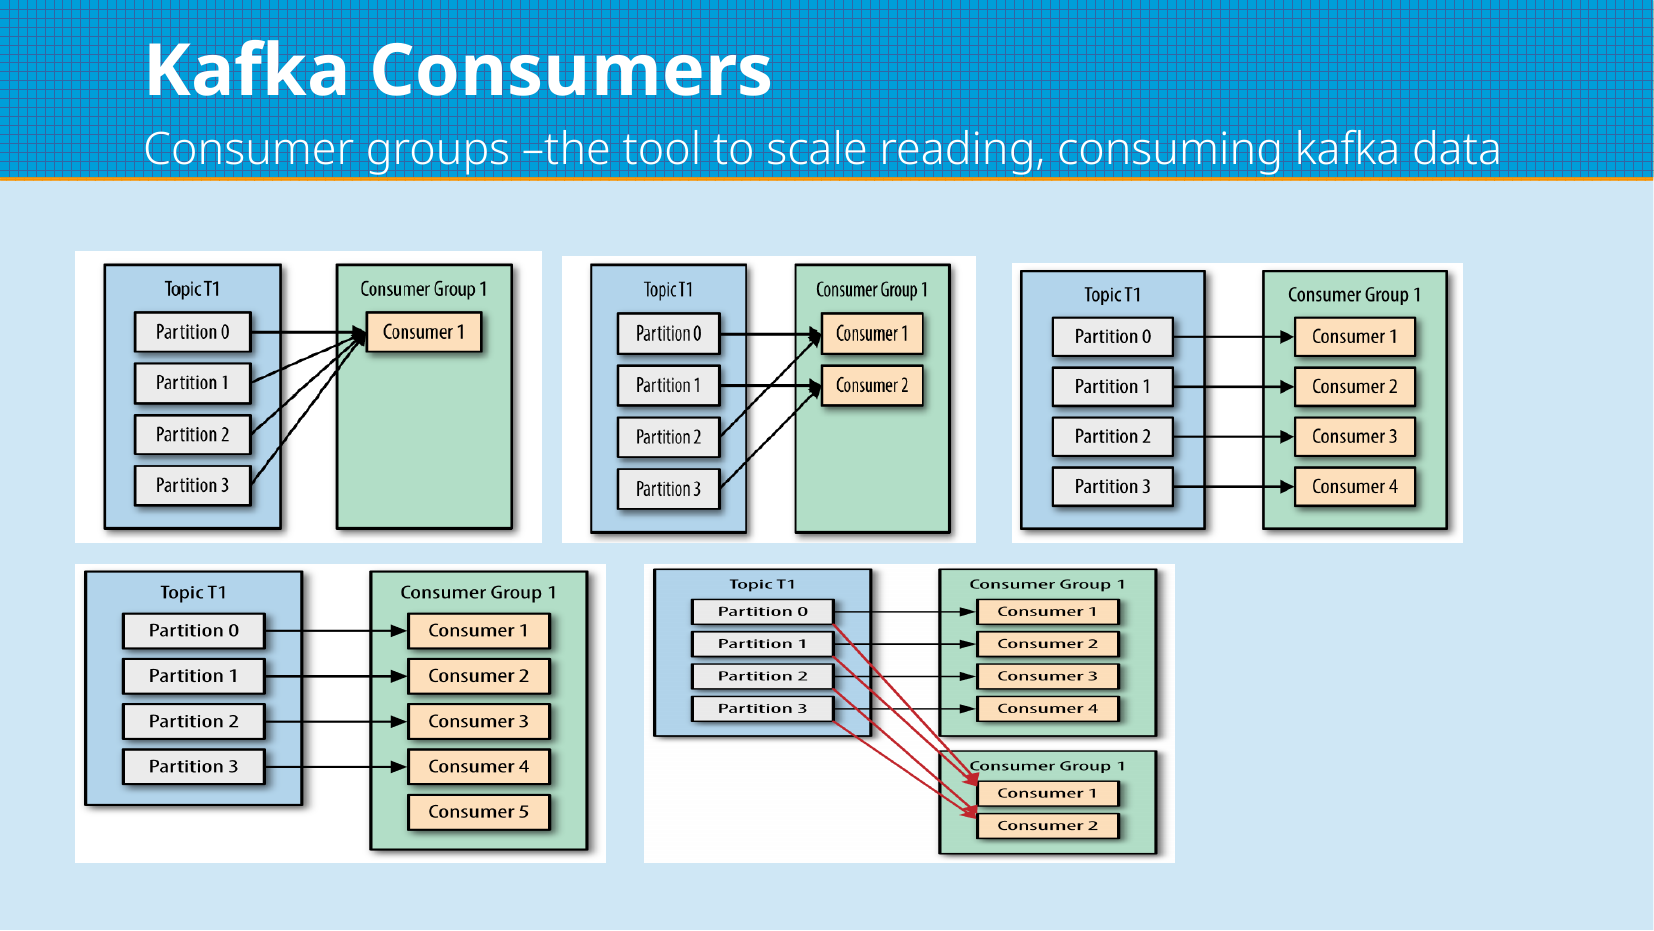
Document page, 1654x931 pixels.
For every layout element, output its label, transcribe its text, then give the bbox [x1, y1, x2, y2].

picture [644, 564, 1175, 863]
picture [1012, 263, 1463, 543]
picture [75, 251, 542, 543]
picture [562, 256, 976, 543]
picture [75, 564, 606, 863]
title Kafka Consumers Consumer groups –the tool to scale reading, consuming kafka data [88, 14, 1565, 178]
